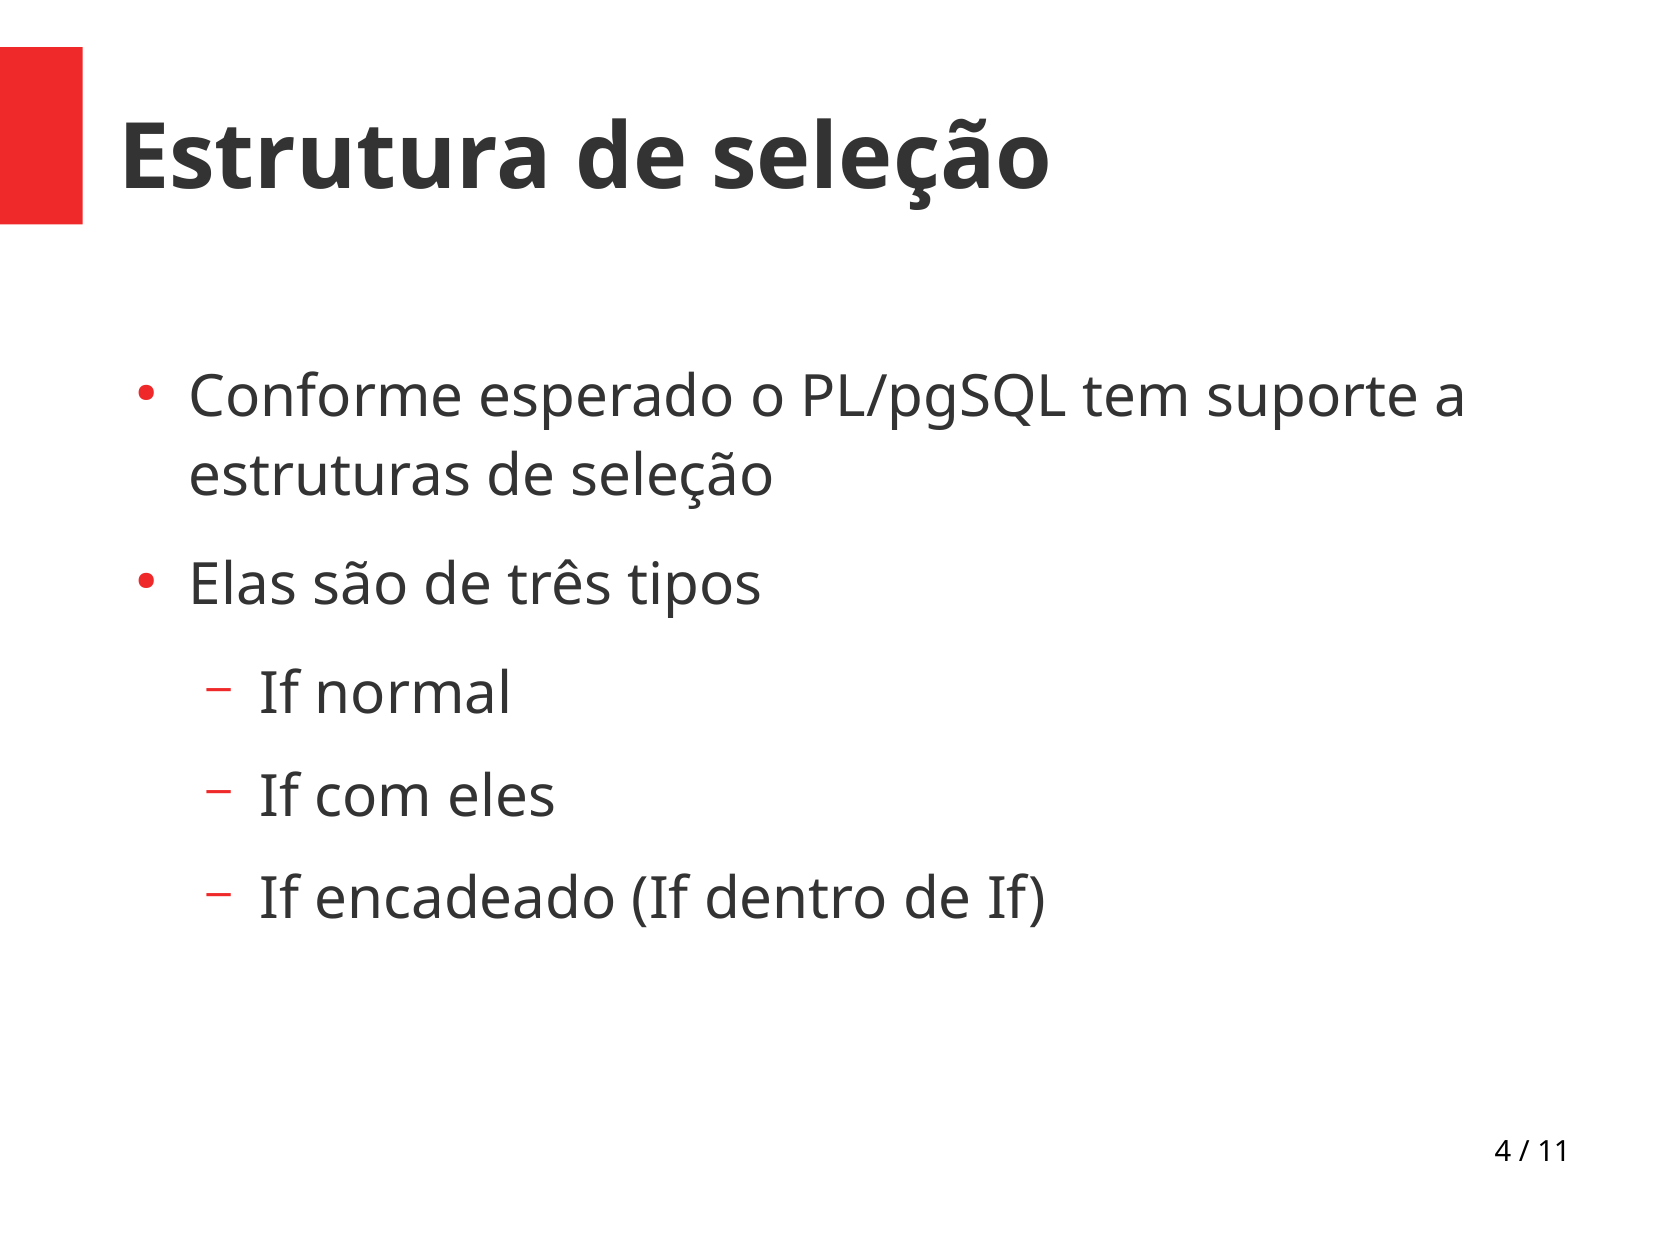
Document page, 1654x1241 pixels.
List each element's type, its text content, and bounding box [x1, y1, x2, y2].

list Conforme esperado o PL/pgSQL tem suporte a estruturas de seleção Elas são de três tipos If normal If com eles If encadeado (If dentro de If) [118, 354, 1536, 1074]
title Estrutura de seleção [118, 49, 1571, 257]
